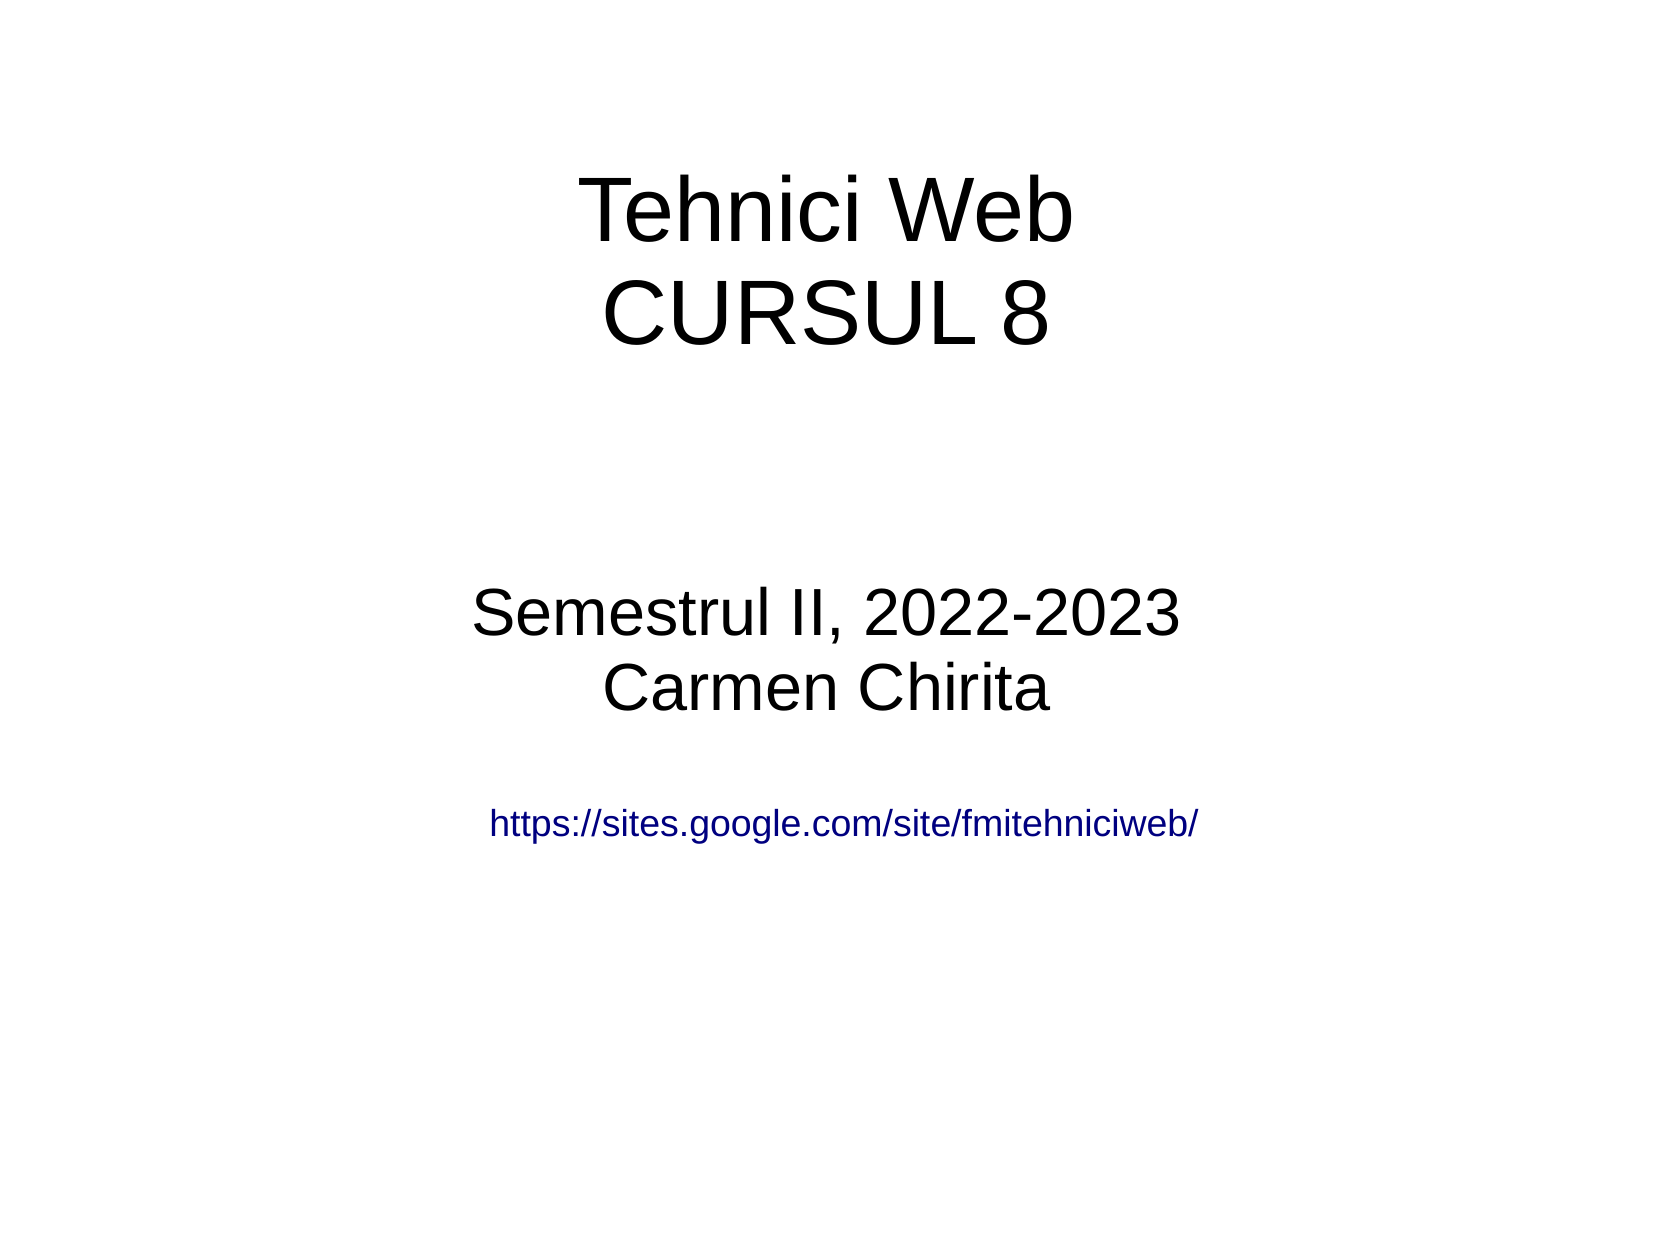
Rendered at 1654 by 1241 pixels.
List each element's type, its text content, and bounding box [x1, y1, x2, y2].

subtitle Semestrul II, 2022-2023 Carmen Chirita [82, 290, 1571, 1010]
text_box https://sites.google.com/site/fmitehniciweb/ [474, 794, 1353, 865]
title Tehnici Web CURSUL 8 [82, 158, 1571, 290]
